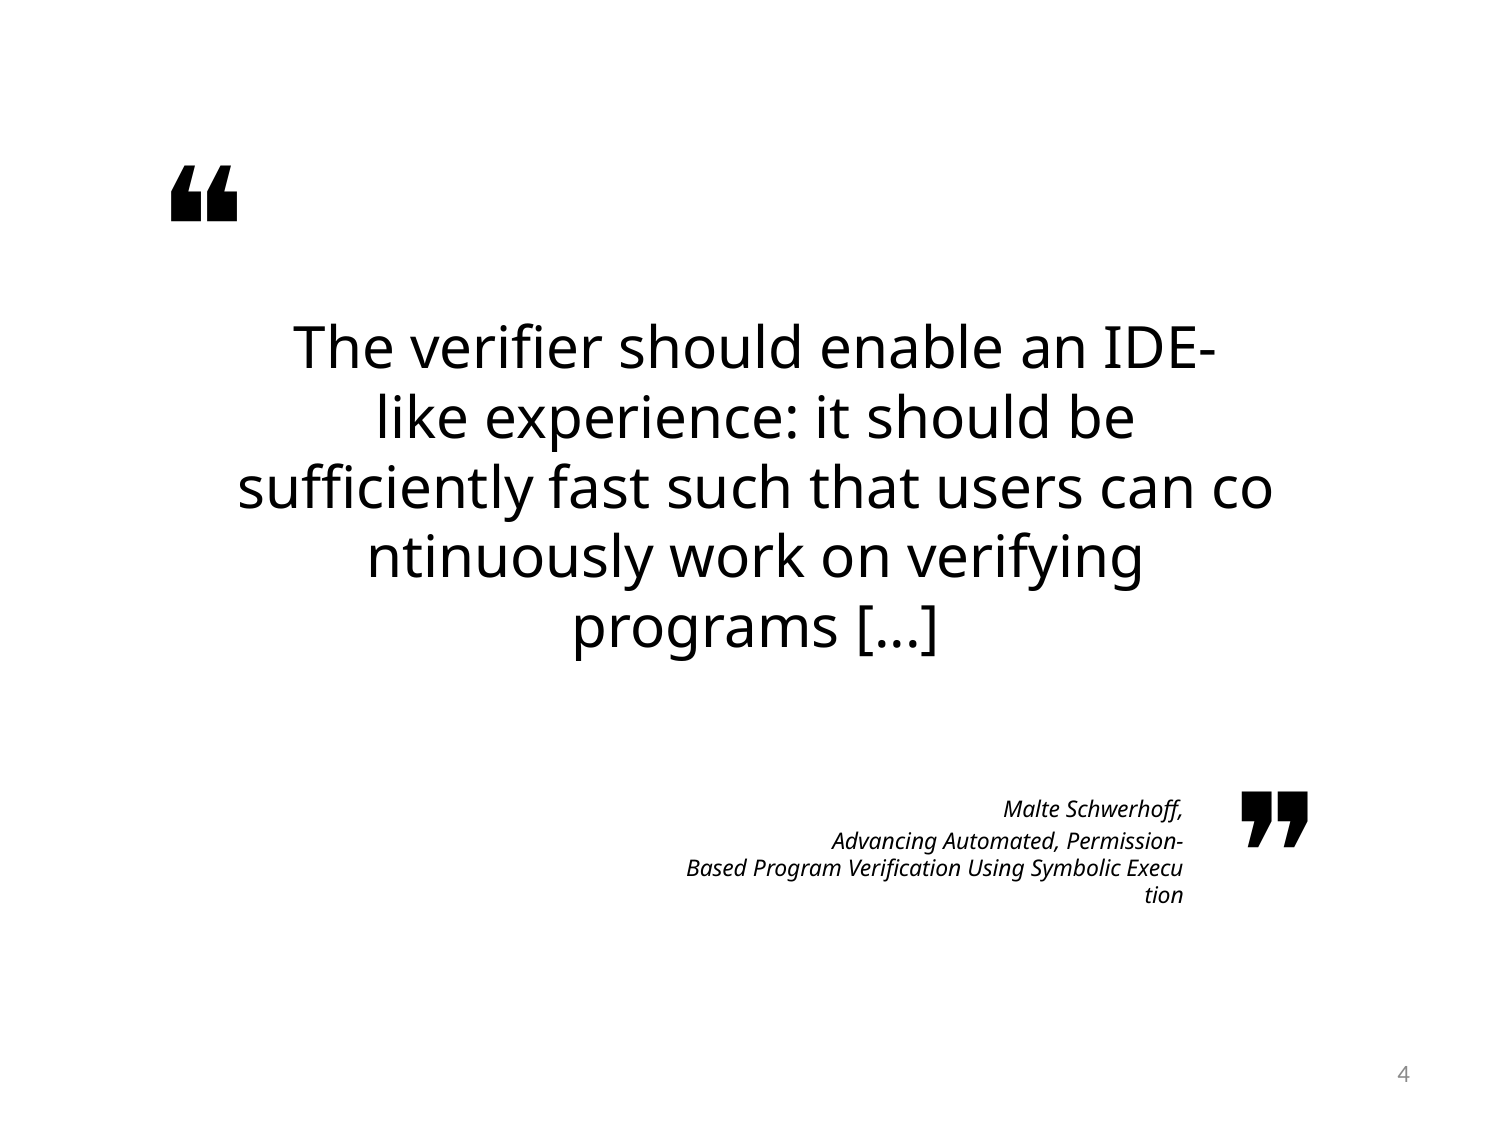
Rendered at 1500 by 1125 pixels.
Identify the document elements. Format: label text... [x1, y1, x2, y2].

list The verifier should enable an IDE-like experience: it should be sufficiently fast such that users can continuously work on verifying programs [...] [218, 302, 1294, 740]
slide_number <number> [1074, 1042, 1425, 1103]
list Malte Schwerhoff, Advancing Automated, Permission-Based Program Verification Using Symbolic Execution [667, 786, 1199, 917]
